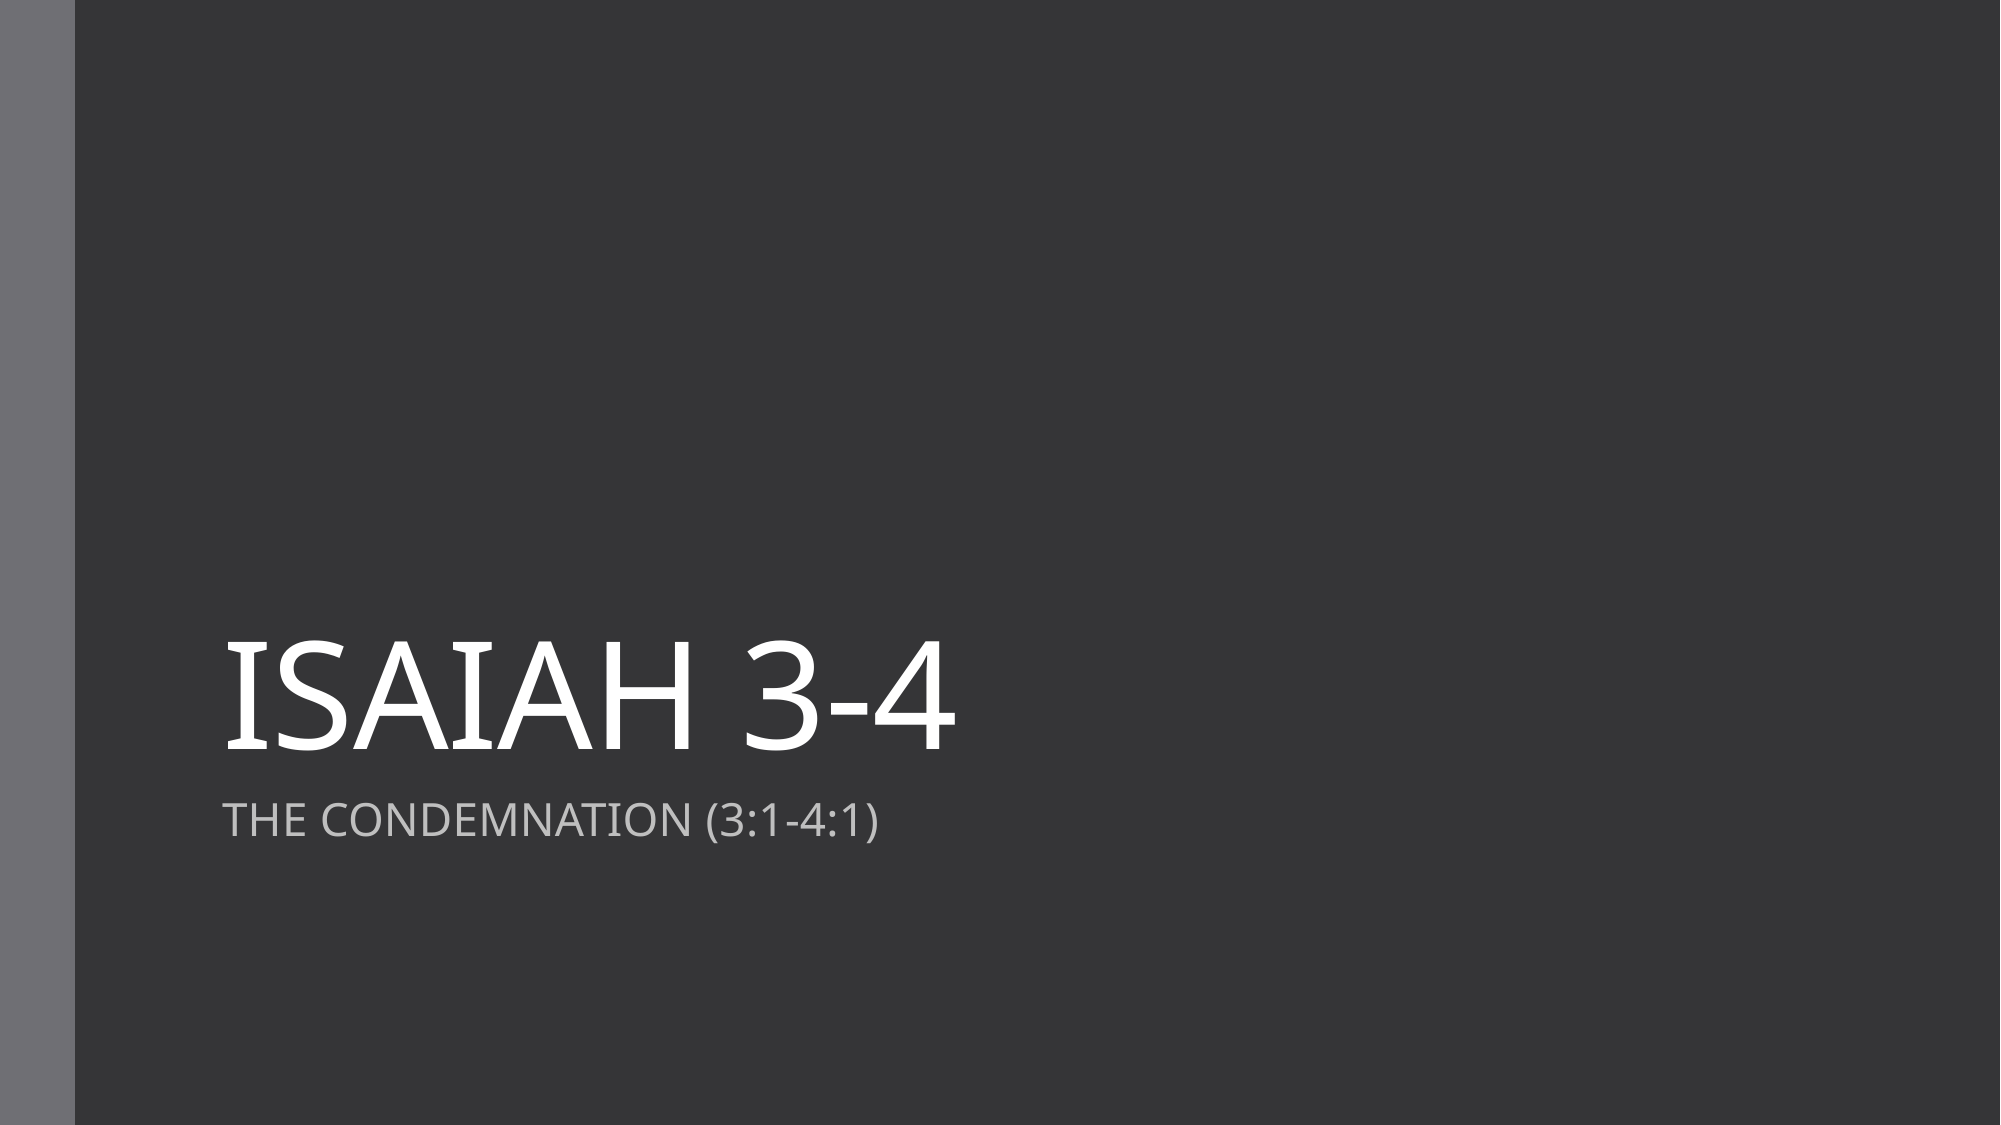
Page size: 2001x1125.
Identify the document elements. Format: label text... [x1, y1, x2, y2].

title ISAIAH 3-4 [206, 124, 1752, 787]
subtitle THE CONDEMNATION (3:1-4:1) [206, 787, 1752, 1066]
